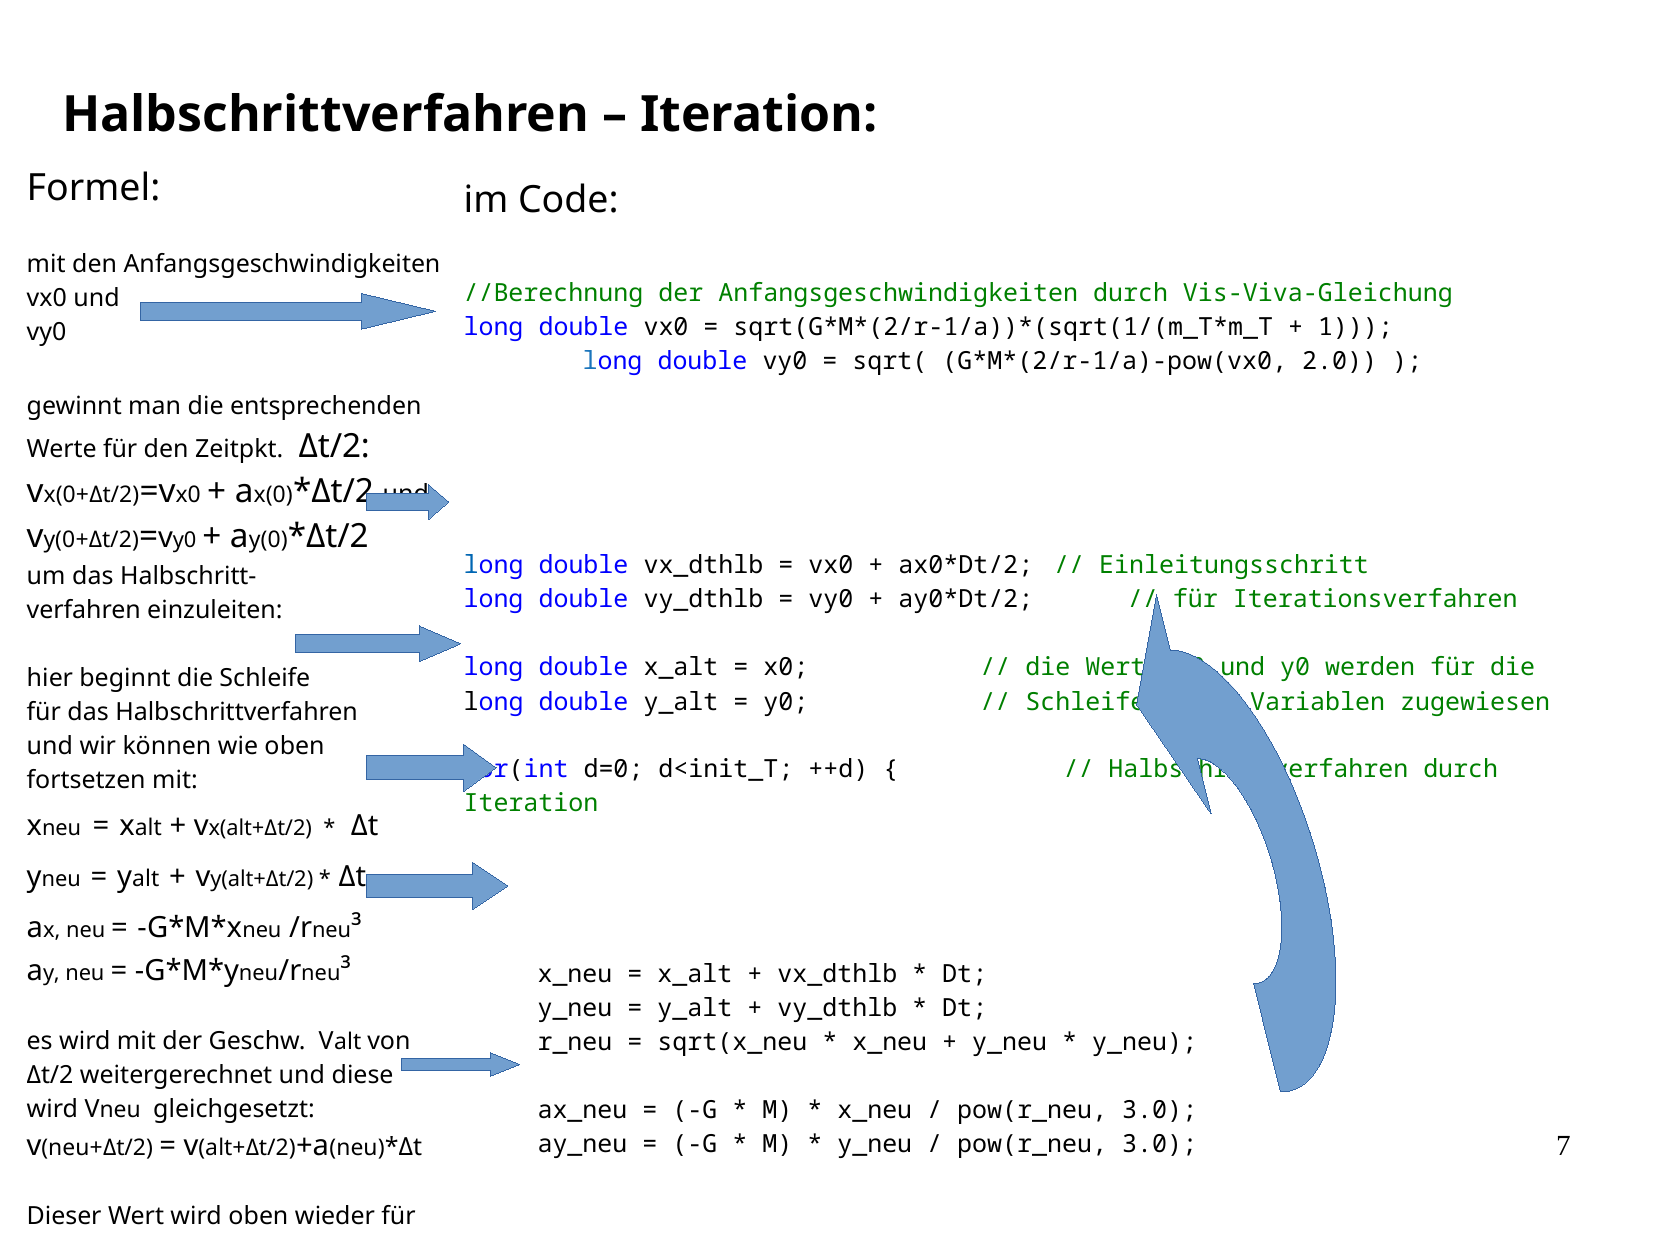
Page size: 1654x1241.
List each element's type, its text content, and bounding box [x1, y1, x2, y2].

text_box [140, 293, 436, 330]
text_box [401, 1052, 520, 1077]
text_box [295, 625, 461, 662]
text_box [366, 862, 508, 910]
text_box im Code: //Berechnung der Anfangsgeschwindigkeiten durch Vis-Viva-Gleichung long double vx0 = sqrt(G*M*(2/r-1/a))*(sqrt(1/(m_T*m_T + 1))); long double vy0 = sqrt( (G*M*(2/r-1/a)-pow(vx0, 2.0)) ); long double vx_dthlb = vx0 + ax0*Dt/2; // Einleitungsschritt long double vy_dthlb = vy0 + ay0*Dt/2; // für Iterationsverfahren long double x_alt = x0; // die Werte x0 und y0 werden für die long double y_alt = y0; // Schleife neuen Variablen zugewiesen for(int d=0; d<init_T; ++d) { // Halbschrittverfahren durch Iteration x_neu = x_alt + vx_dthlb * Dt; y_neu = y_alt + vy_dthlb * Dt; r_neu = sqrt(x_neu * x_neu + y_neu * y_neu); ax_neu = (-G * M) * x_neu / pow(r_neu, 3.0); ay_neu = (-G * M) * y_neu / pow(r_neu, 3.0); vx_dthlb = vx_dthlb + ax_neu * Dt; vy_dthlb = vy_dthlb + ay_neu * Dt; x_alt = x_neu; //Die alten Positionswerte y_alt = y_neu; //werden durch die neuen ersetzt } [448, 165, 1642, 1200]
text_box [366, 484, 449, 520]
text_box Formel: mit den Anfangsgeschwindigkeiten vx0 und vy0 gewinnt man die entsprechenden Werte für den Zeitpkt. Δt/2: vx(0+Δt/2)=vx0 + ax(0)*Δt/2 und vy(0+Δt/2)=vy0 + ay(0)*Δt/2 um das Halbschritt- verfahren einzuleiten: hier beginnt die Schleife für das Halbschrittverfahren und wir können wie oben fortsetzen mit: xneu = xalt + vx(alt+Δt/2) * Δt yneu = yalt + vy(alt+Δt/2) * Δt ax, neu = -G*M*xneu /rneu³ ay, neu = -G*M*yneu/rneu³ es wird mit der Geschw. Valt von Δt/2 weitergerechnet und diese wird Vneu gleichgesetzt: v(neu+Δt/2) = v(alt+Δt/2)+a(neu)*Δt Dieser Wert wird oben wieder für vx(alt+Δt/2) bzw. vy(alt+Δt/2) eingesetzt: [11, 153, 461, 1224]
text_box Halbschrittverfahren – Iteration: [47, 70, 1288, 149]
text_box [366, 744, 497, 792]
text_box [1136, 594, 1336, 1092]
